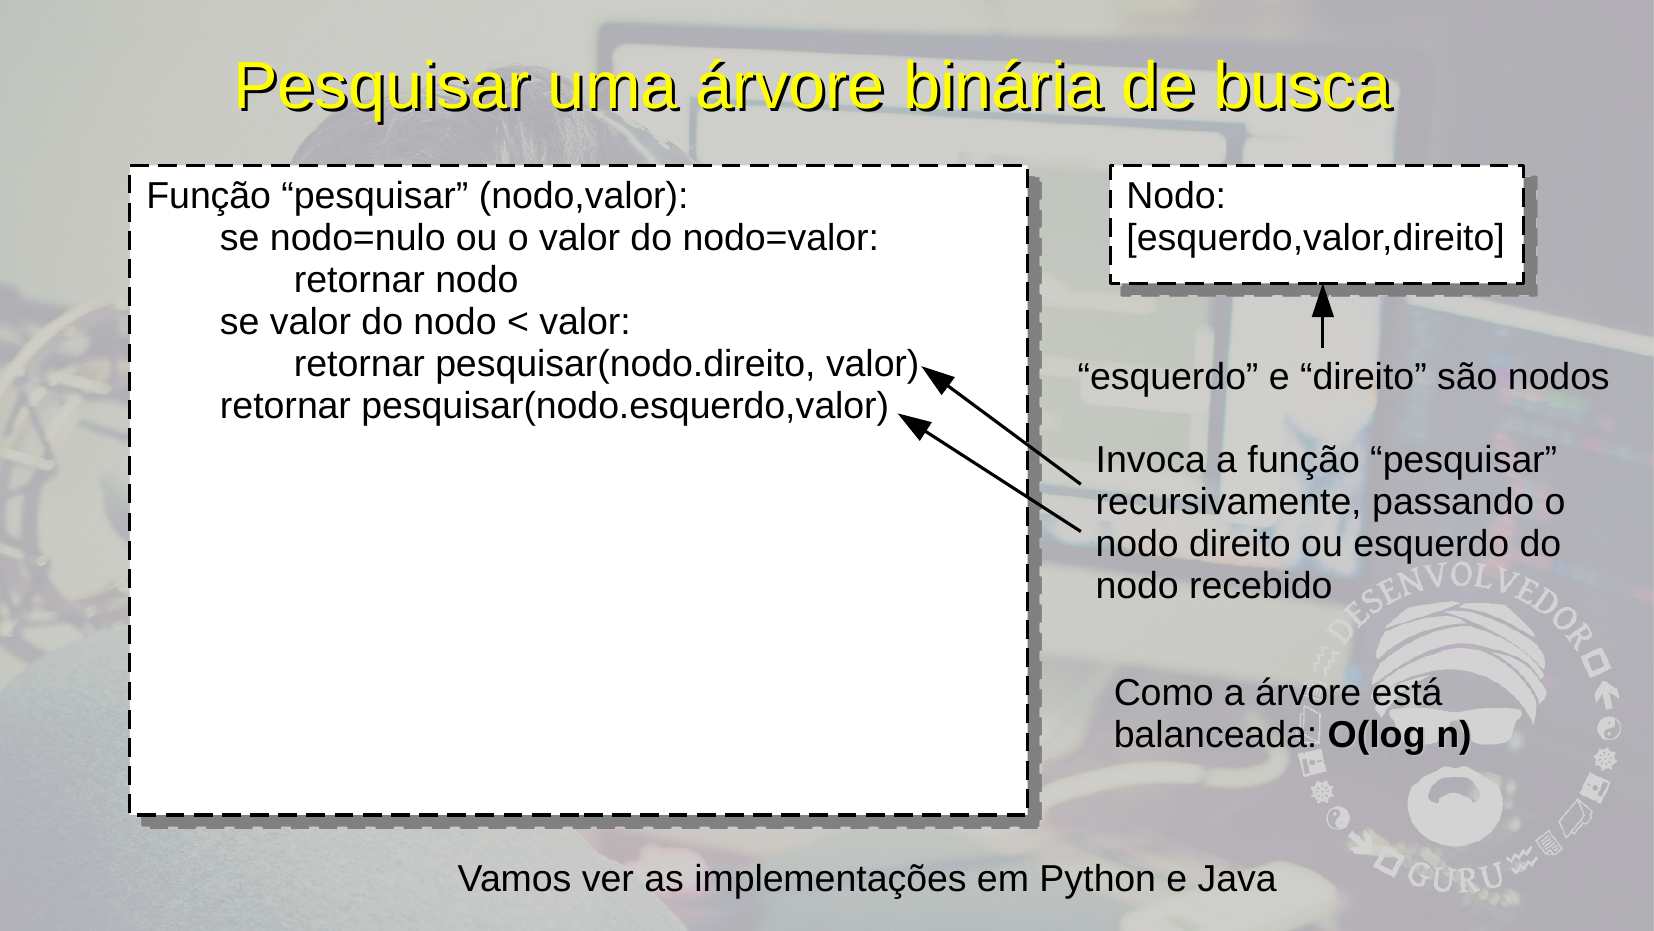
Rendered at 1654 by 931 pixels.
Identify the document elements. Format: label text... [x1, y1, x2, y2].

text_box Nodo: [esquerdo,valor,direito] [1110, 165, 1524, 284]
text_box Como a árvore está balanceada: O(log n) [1098, 663, 1548, 792]
text_box Pesquisar uma árvore binária de busca [218, 40, 1424, 130]
text_box Invoca a função “pesquisar” recursivamente, passando o nodo direito ou esquerdo do nodo recebido [1080, 431, 1625, 656]
text_box Função “pesquisar” (nodo,valor): se nodo=nulo ou o valor do nodo=valor: retornar nodo se valor do nodo < valor: retornar pesquisar(nodo.direito, valor) retornar pesquisar(nodo.esquerdo,valor) [129, 165, 1028, 815]
text_box Vamos ver as implementações em Python e Java [443, 850, 1292, 908]
text_box “esquerdo” e “direito” são nodos [1062, 348, 1625, 406]
